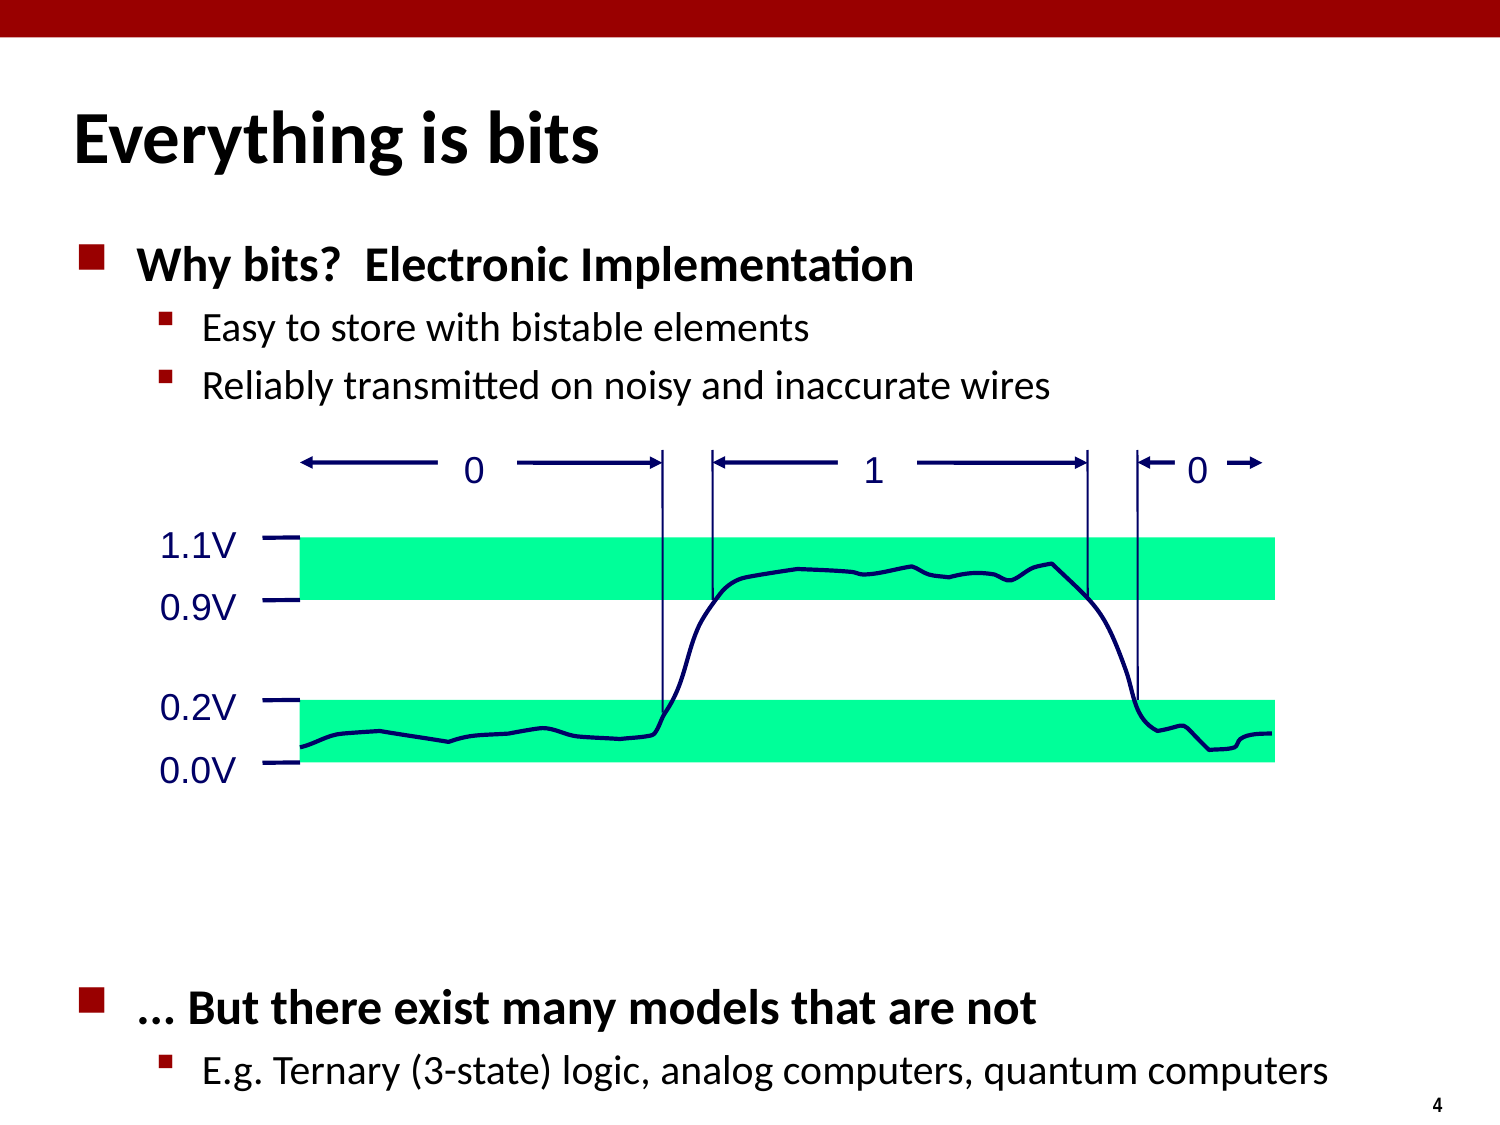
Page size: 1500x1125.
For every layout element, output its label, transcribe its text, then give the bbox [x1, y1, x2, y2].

text_box [1089, 537, 1135, 600]
text_box 1 [837, 437, 917, 500]
text_box 0 [437, 437, 517, 500]
text_box 1.1V [151, 512, 252, 575]
text_box [664, 537, 710, 600]
text_box 0.0V [151, 737, 252, 800]
text_box [299, 699, 1275, 763]
text_box 0.9V [151, 575, 252, 637]
text_box [299, 699, 660, 745]
title Everything is bits [58, 71, 1304, 197]
text_box [664, 699, 670, 708]
text_box 0 [1174, 437, 1227, 500]
list Why bits? Electronic Implementation Easy to store with bistable elements Reliably transmitted on noisy and inaccurate wires ... But there exist many models that are not E.g. Ternary (3-state) logic, analog computers, quantum computers [65, 223, 1361, 1040]
text_box [721, 567, 1085, 600]
text_box 0.2V [151, 674, 252, 737]
text_box [299, 537, 660, 600]
text_box [714, 537, 1085, 596]
text_box [1139, 537, 1275, 600]
